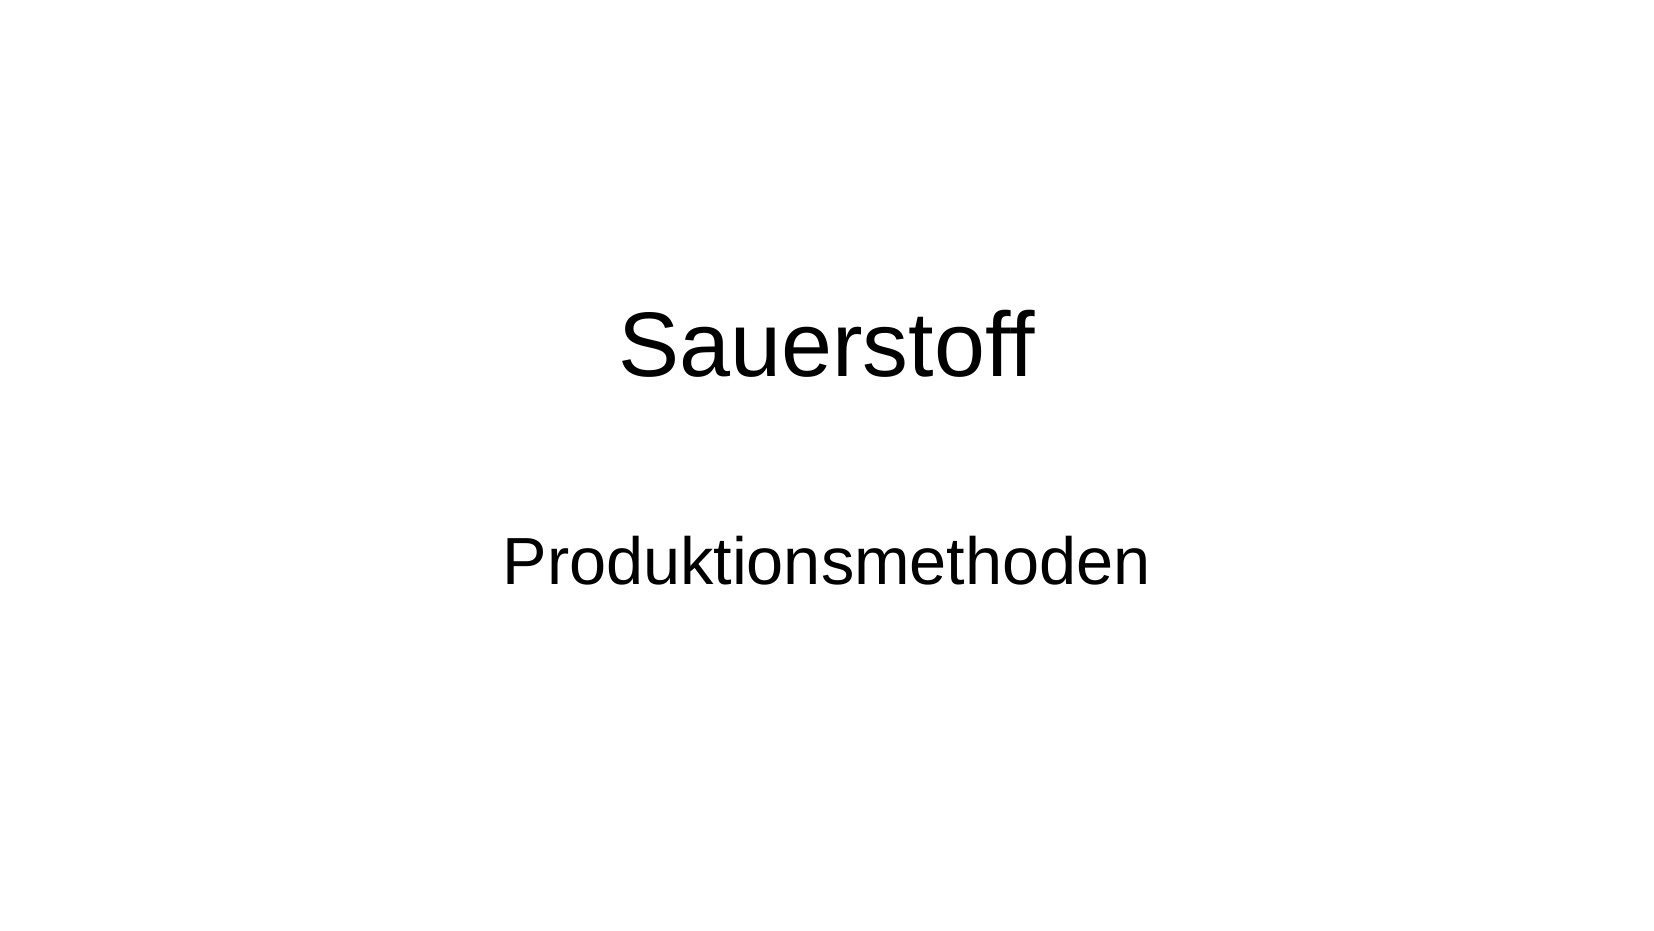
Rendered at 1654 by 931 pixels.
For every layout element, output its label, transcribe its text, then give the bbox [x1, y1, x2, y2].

subtitle Produktionsmethoden [82, 419, 1571, 704]
title Sauerstoff [82, 267, 1571, 419]
